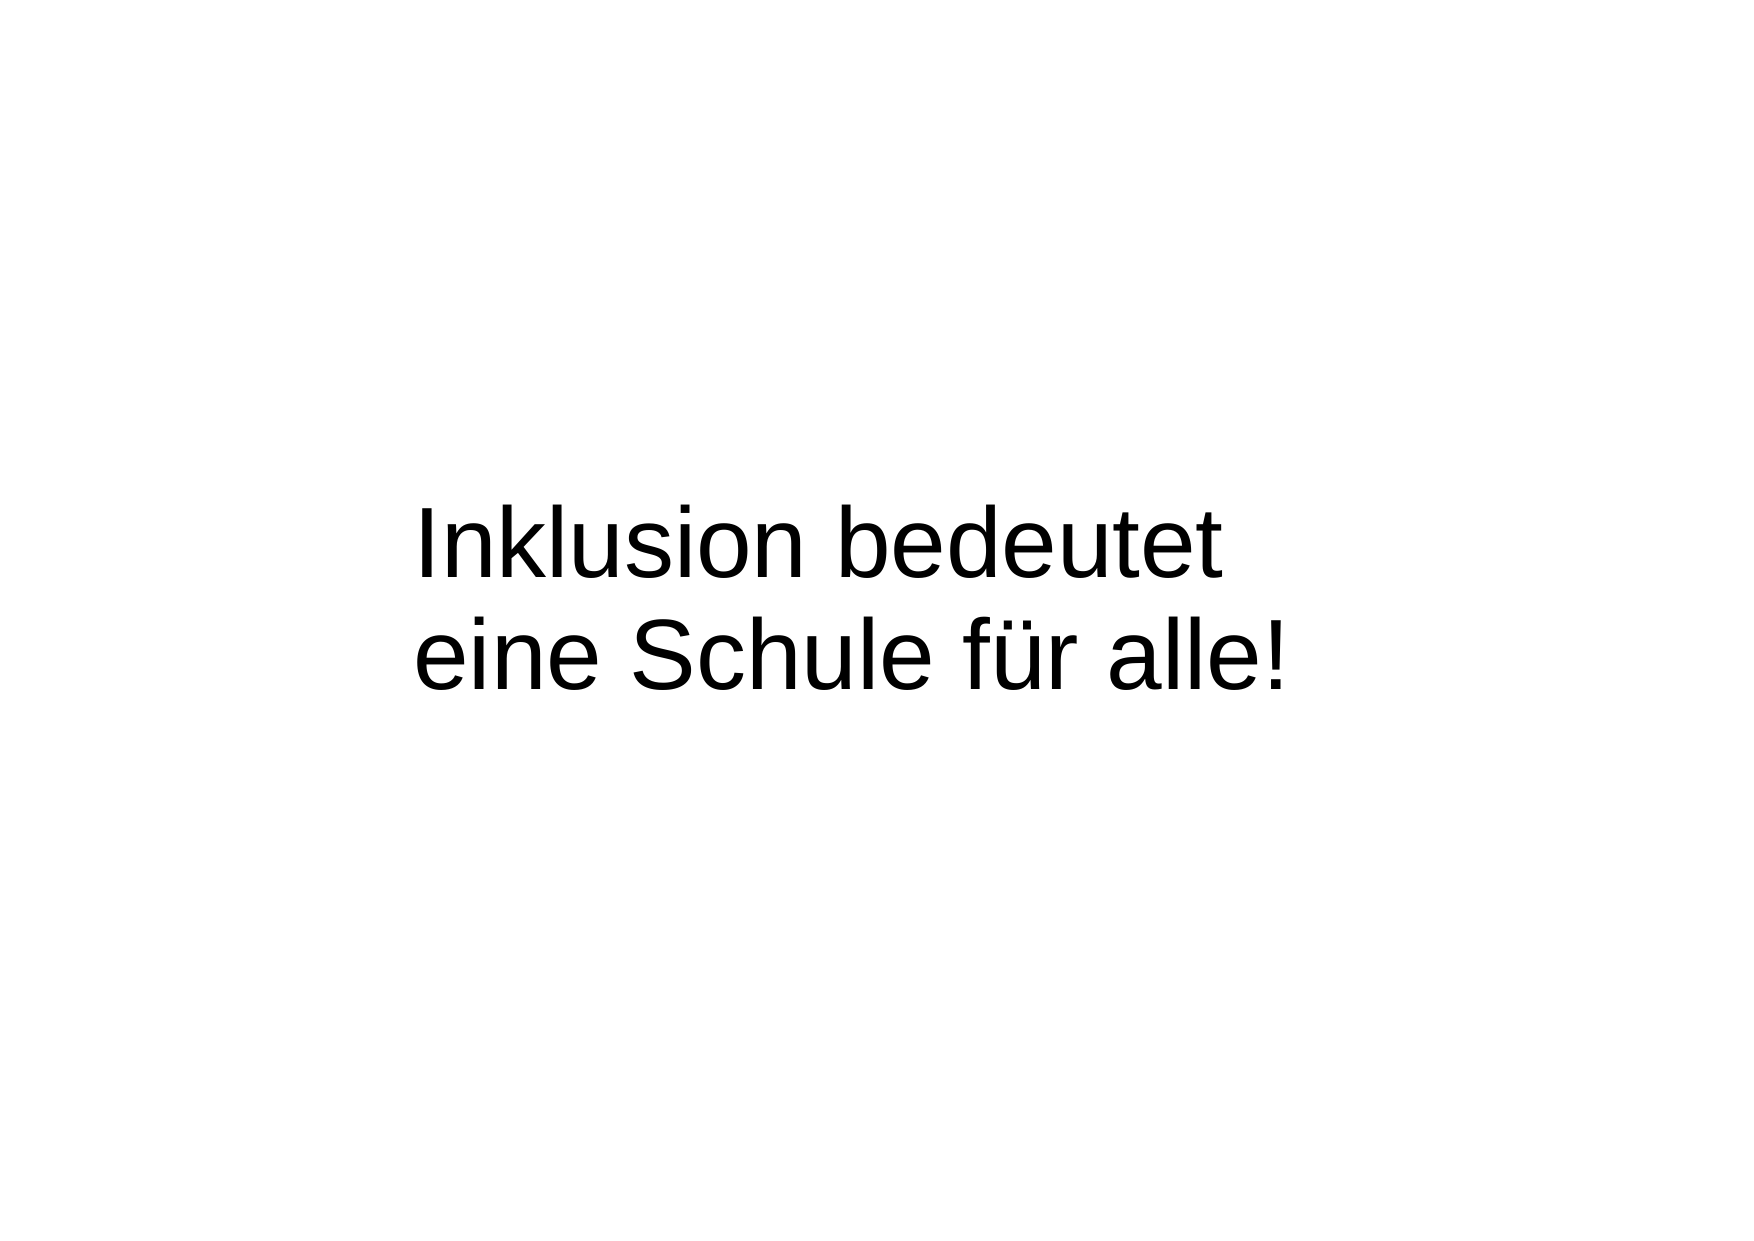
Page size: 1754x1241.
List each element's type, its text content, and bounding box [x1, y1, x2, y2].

text_box Inklusion bedeutet eine Schule für alle! [398, 479, 1339, 718]
